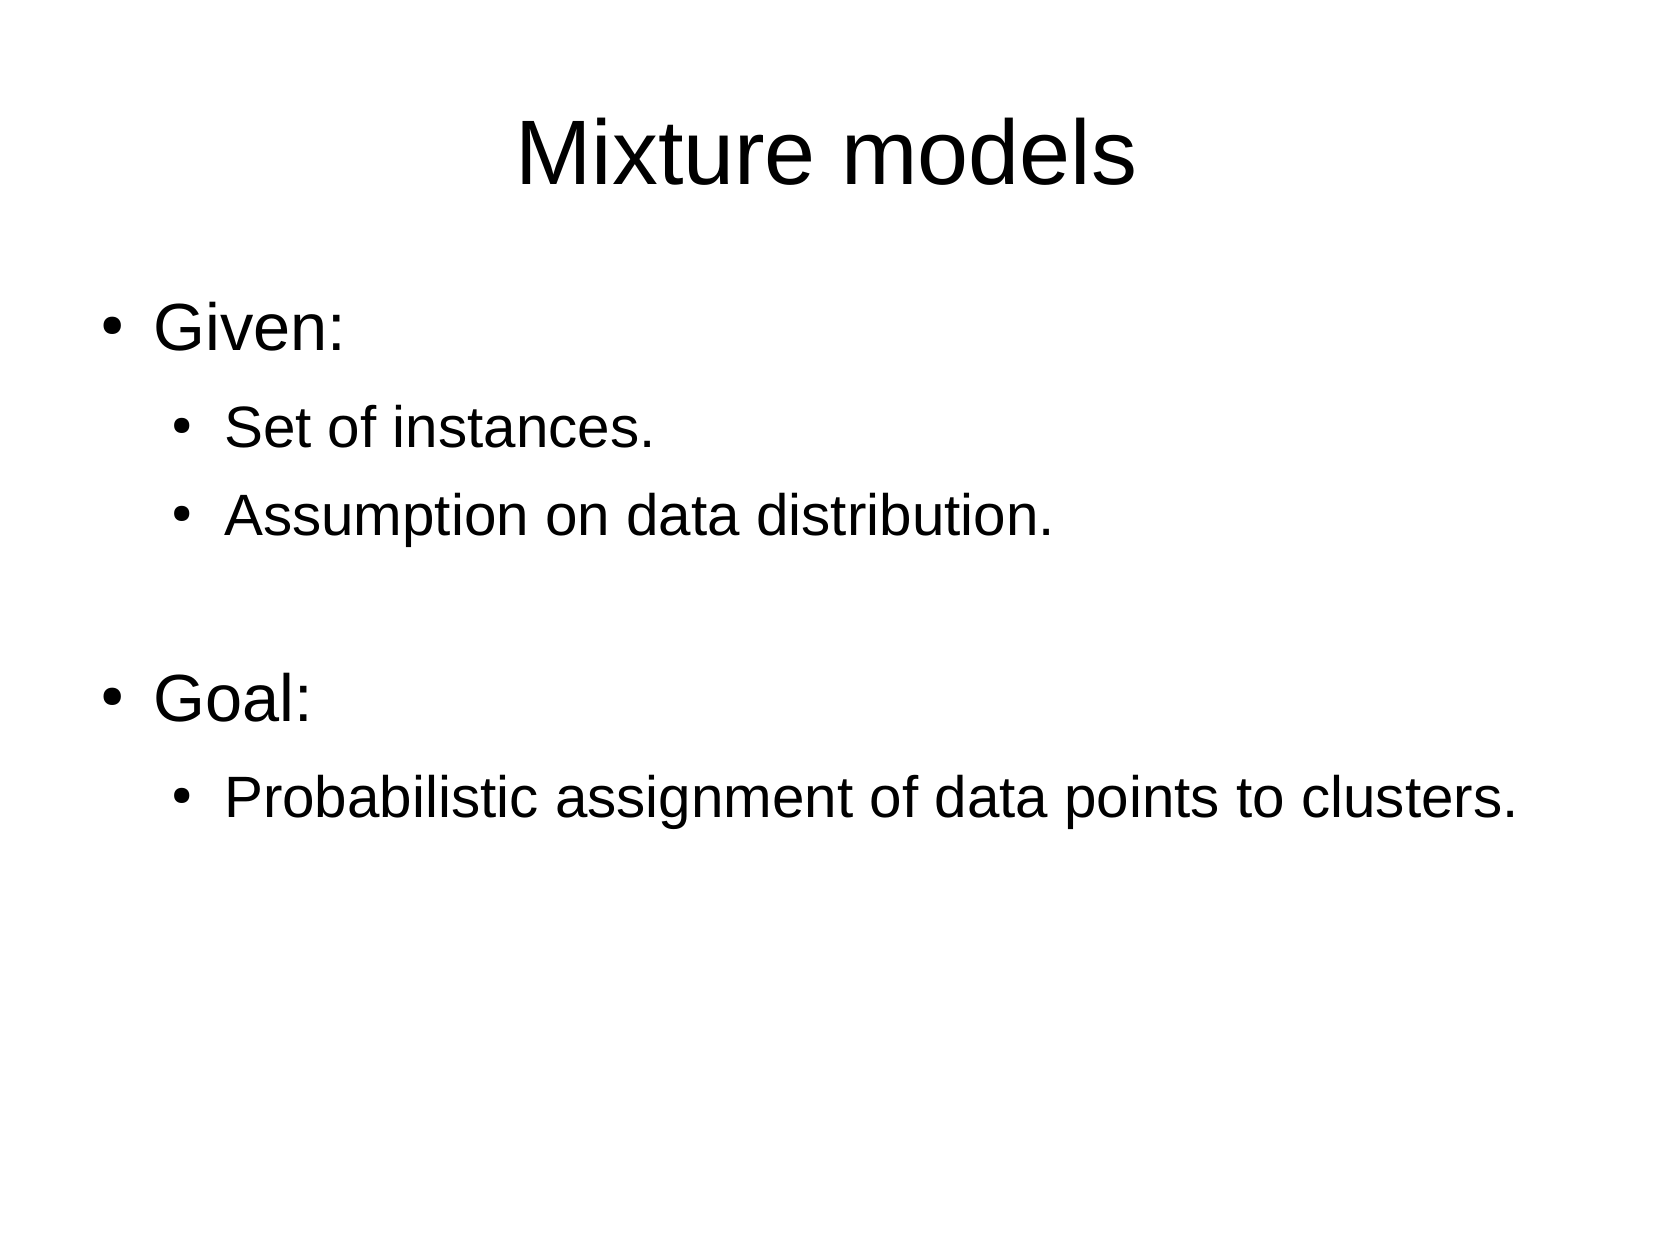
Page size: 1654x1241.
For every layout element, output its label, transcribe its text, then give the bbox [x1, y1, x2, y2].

title Mixture models [82, 56, 1571, 250]
list Given: Set of instances. Assumption on data distribution. Goal: Probabilistic assignment of data points to clusters. [82, 290, 1571, 1109]
